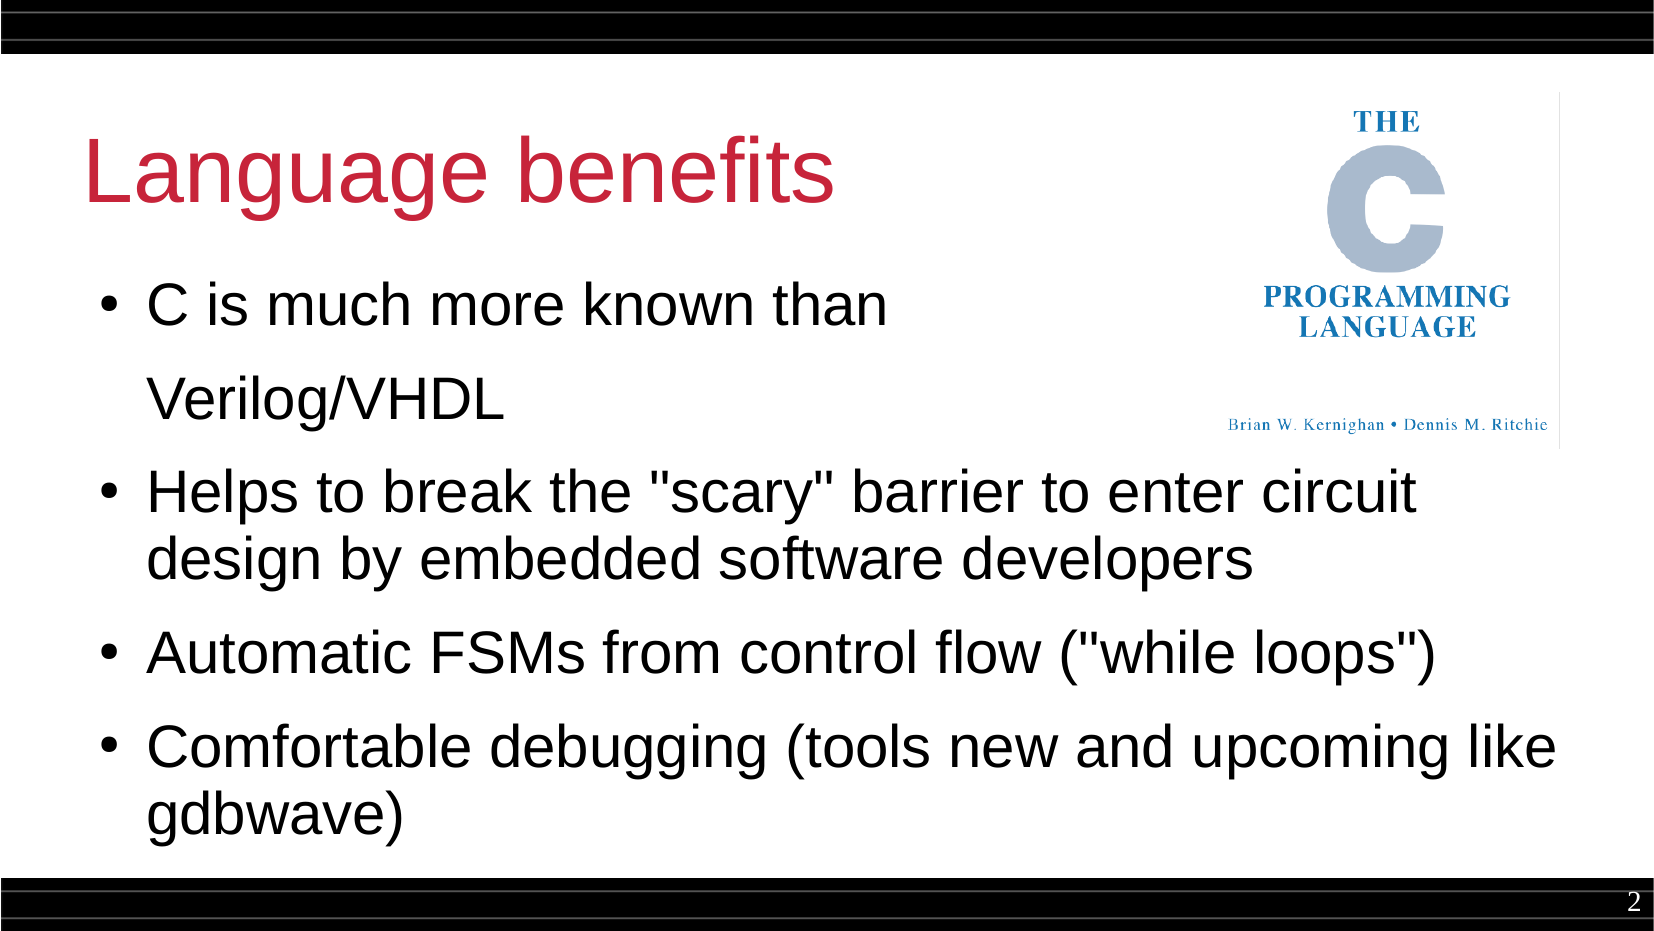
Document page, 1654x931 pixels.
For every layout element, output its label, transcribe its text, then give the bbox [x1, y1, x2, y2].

picture [1, 878, 1654, 931]
title Language benefits [1560, 92, 1571, 249]
picture [1216, 92, 1560, 449]
title Language benefits [82, 92, 1216, 249]
list C is much more known than Verilog/VHDL Helps to break the "scary" barrier to enter circuit design by embedded software developers Automatic FSMs from control flow ("while loops") Comfortable debugging (tools new and upcoming like gdbwave) [82, 271, 1595, 851]
picture [1, 0, 1654, 54]
